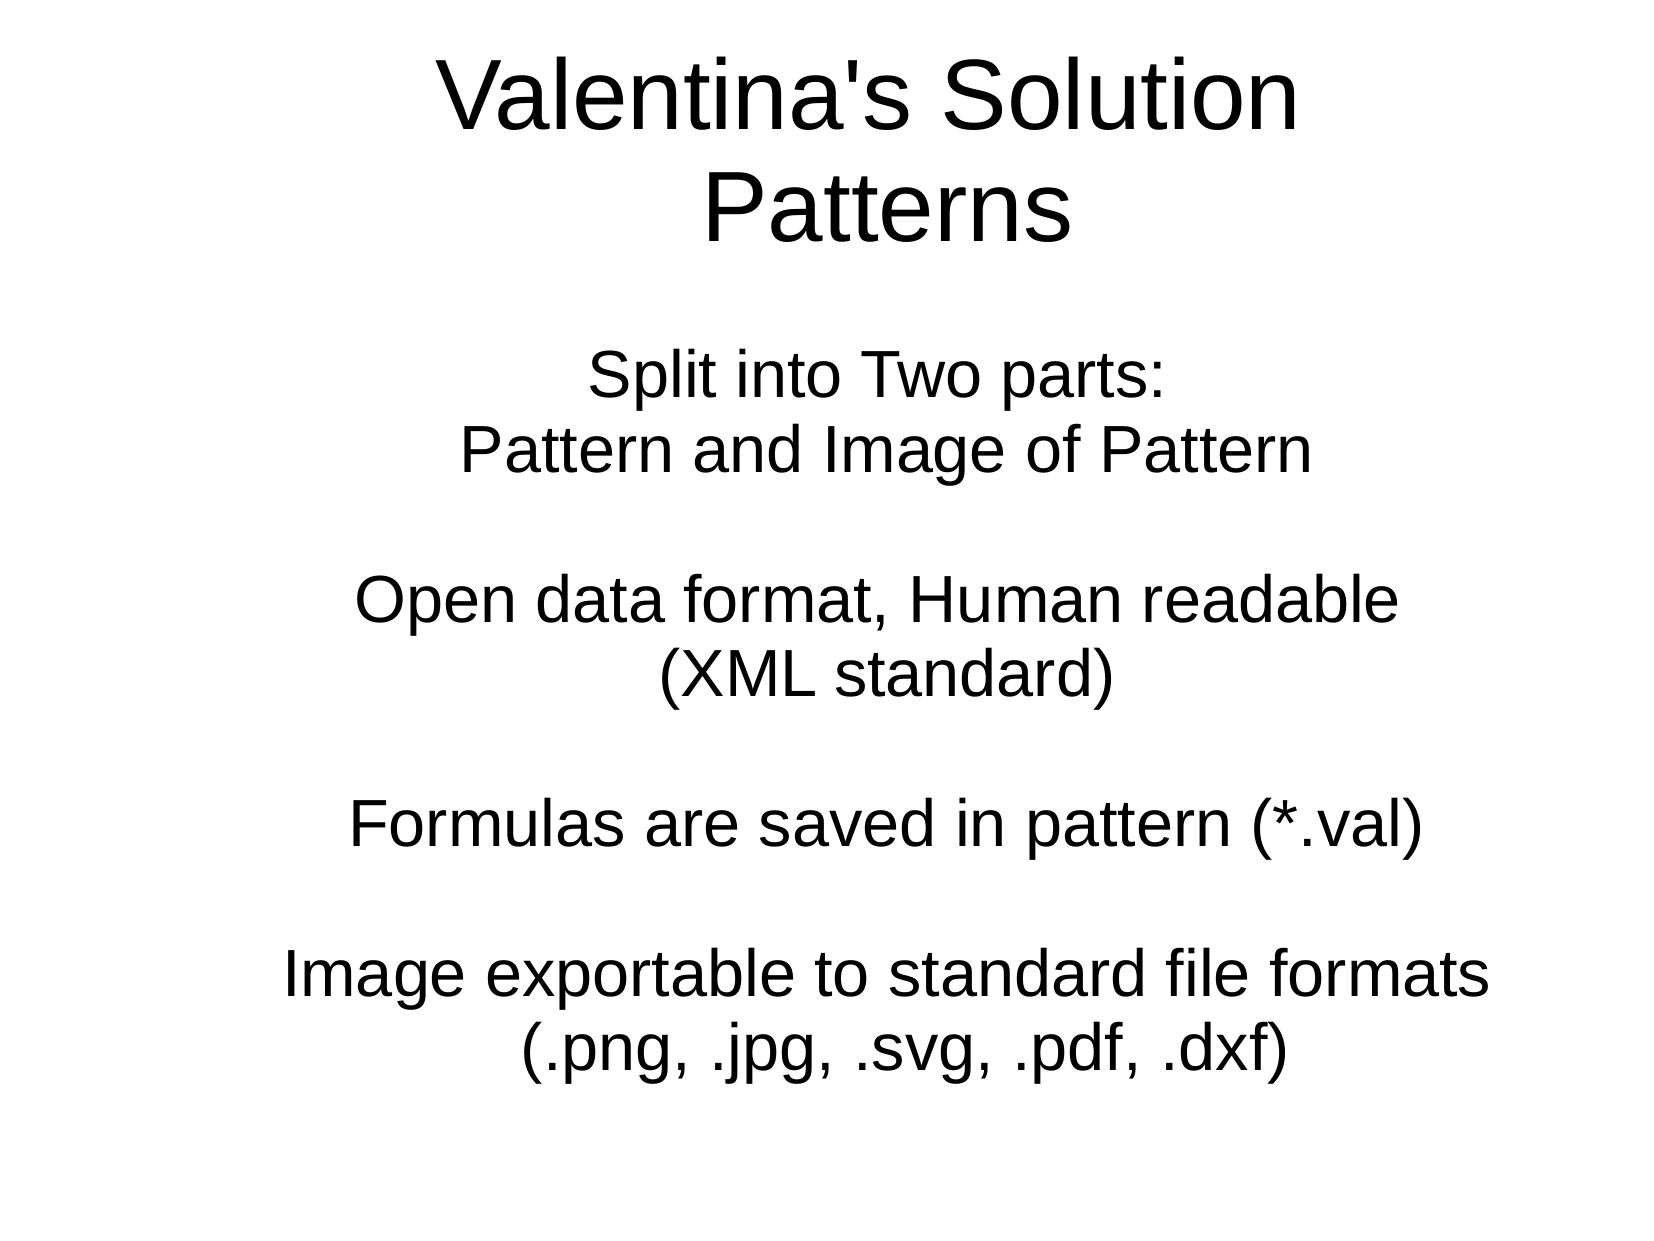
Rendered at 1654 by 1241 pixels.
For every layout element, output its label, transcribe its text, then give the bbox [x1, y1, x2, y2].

text_box Valentina's Solution Patterns Split into Two parts: Pattern and Image of Pattern Open data format, Human readable (XML standard) Formulas are saved in pattern (*.val) Image exportable to standard file formats (.png, .jpg, .svg, .pdf, .dxf) [86, 38, 1576, 1161]
